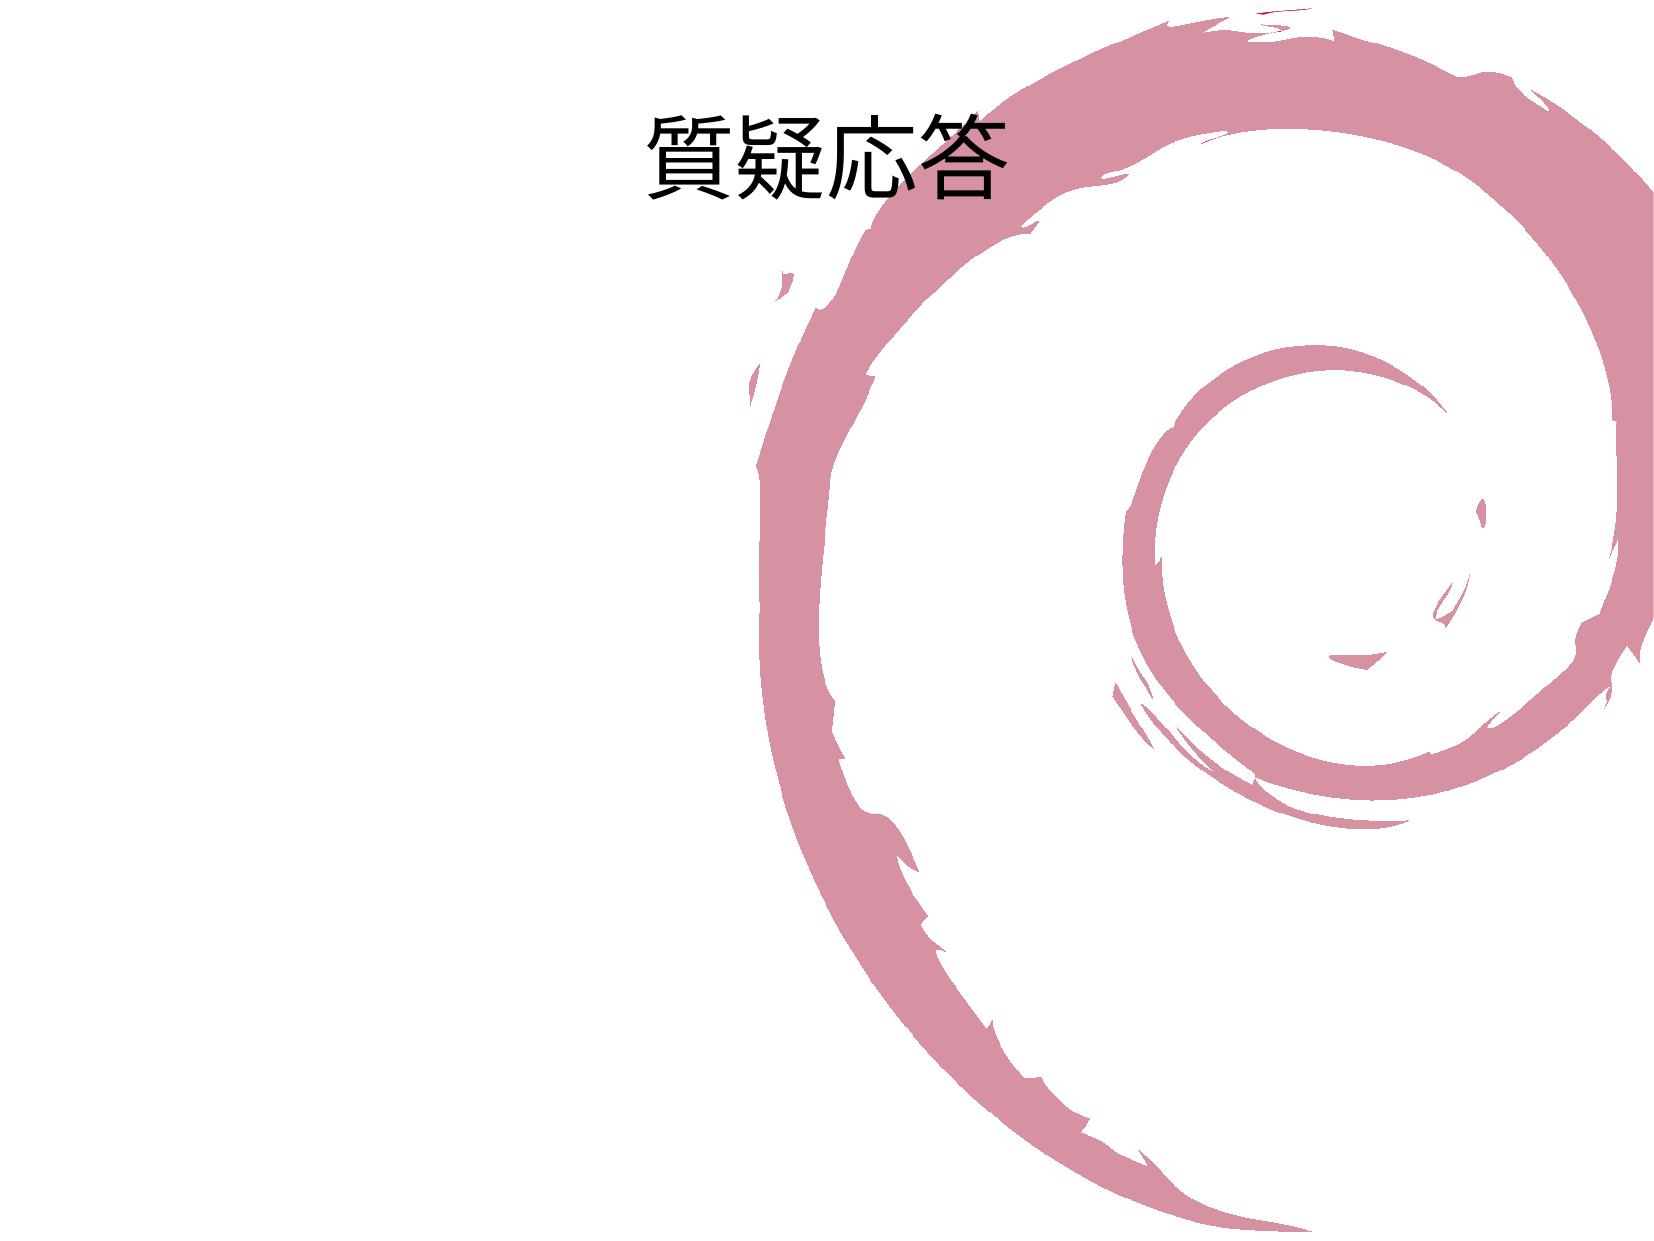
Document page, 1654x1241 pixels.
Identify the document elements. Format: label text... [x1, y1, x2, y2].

picture [738, 0, 1654, 1241]
title 質疑応答 [82, 56, 1571, 250]
